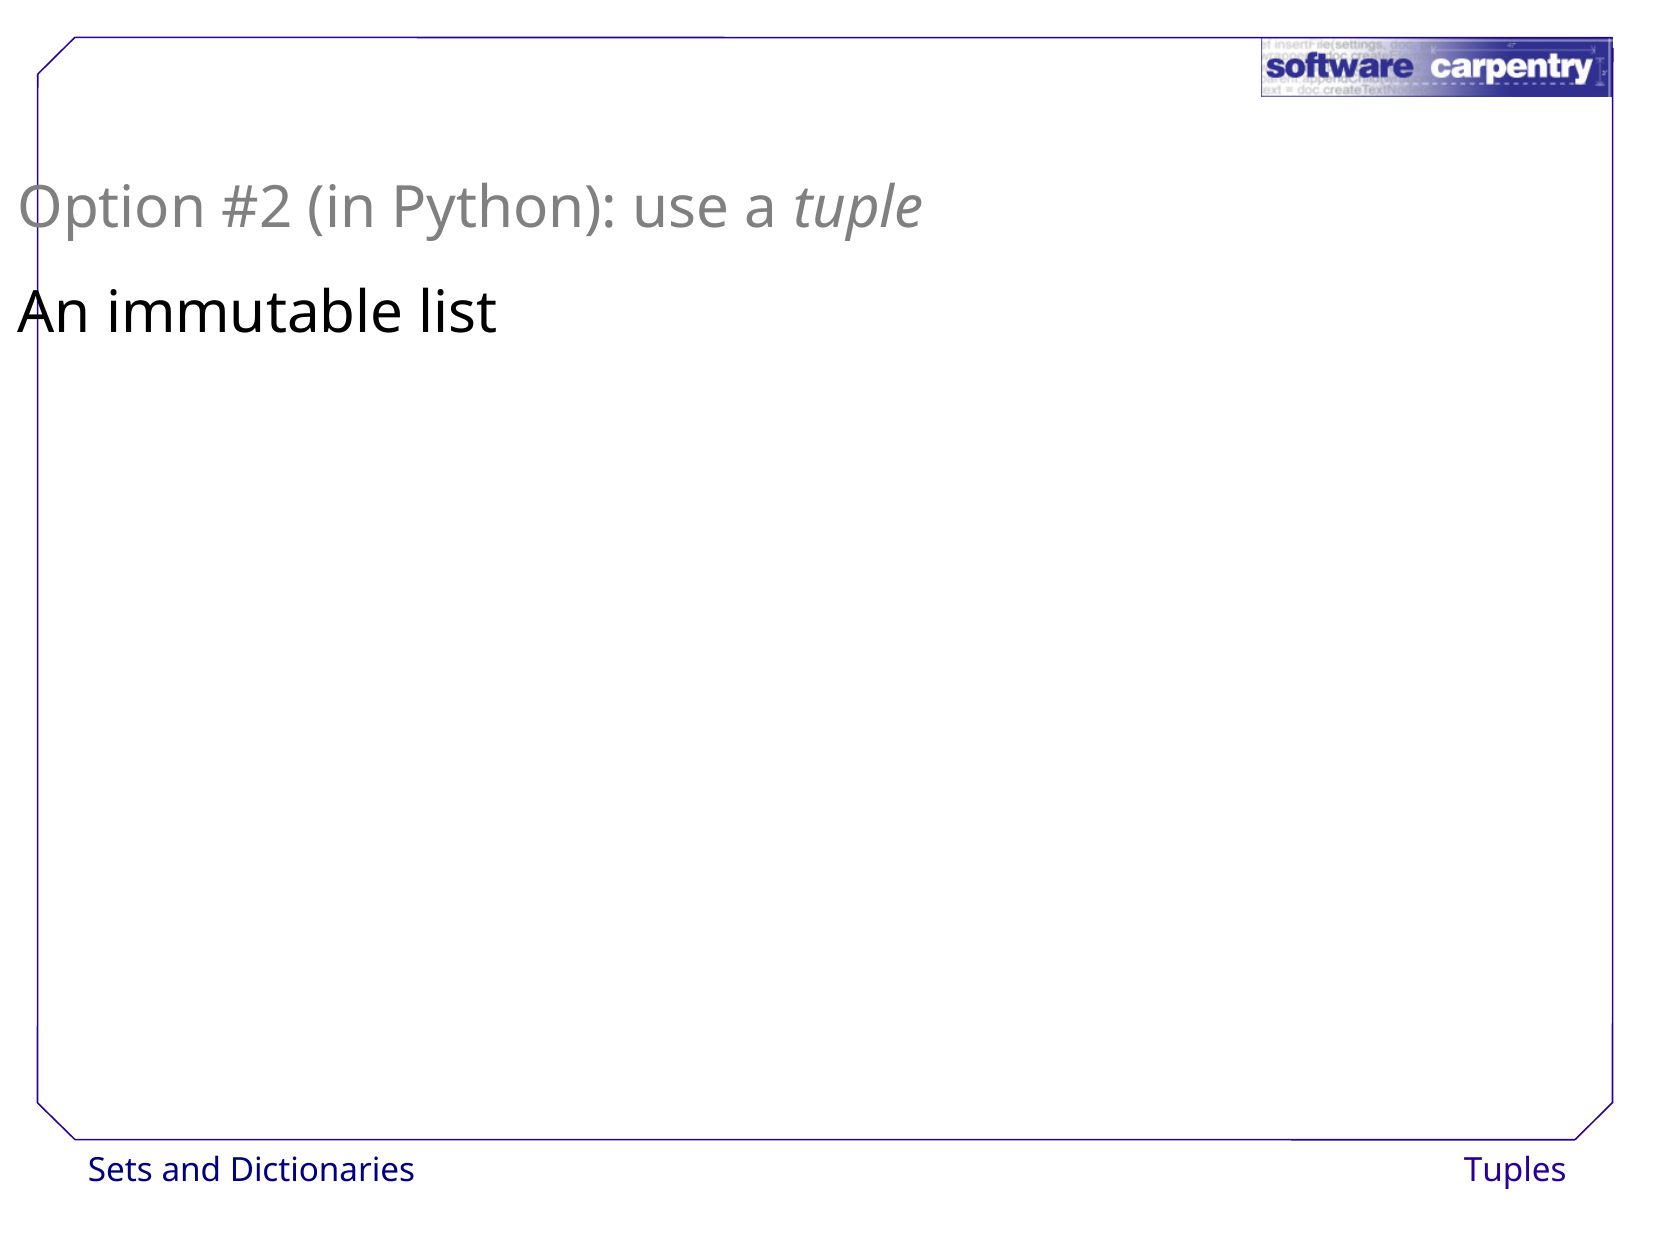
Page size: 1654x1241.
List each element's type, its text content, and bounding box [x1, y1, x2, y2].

text_box Option #2 (in Python): use a tuple An immutable list [3, 126, 1089, 353]
picture [1261, 39, 1613, 97]
